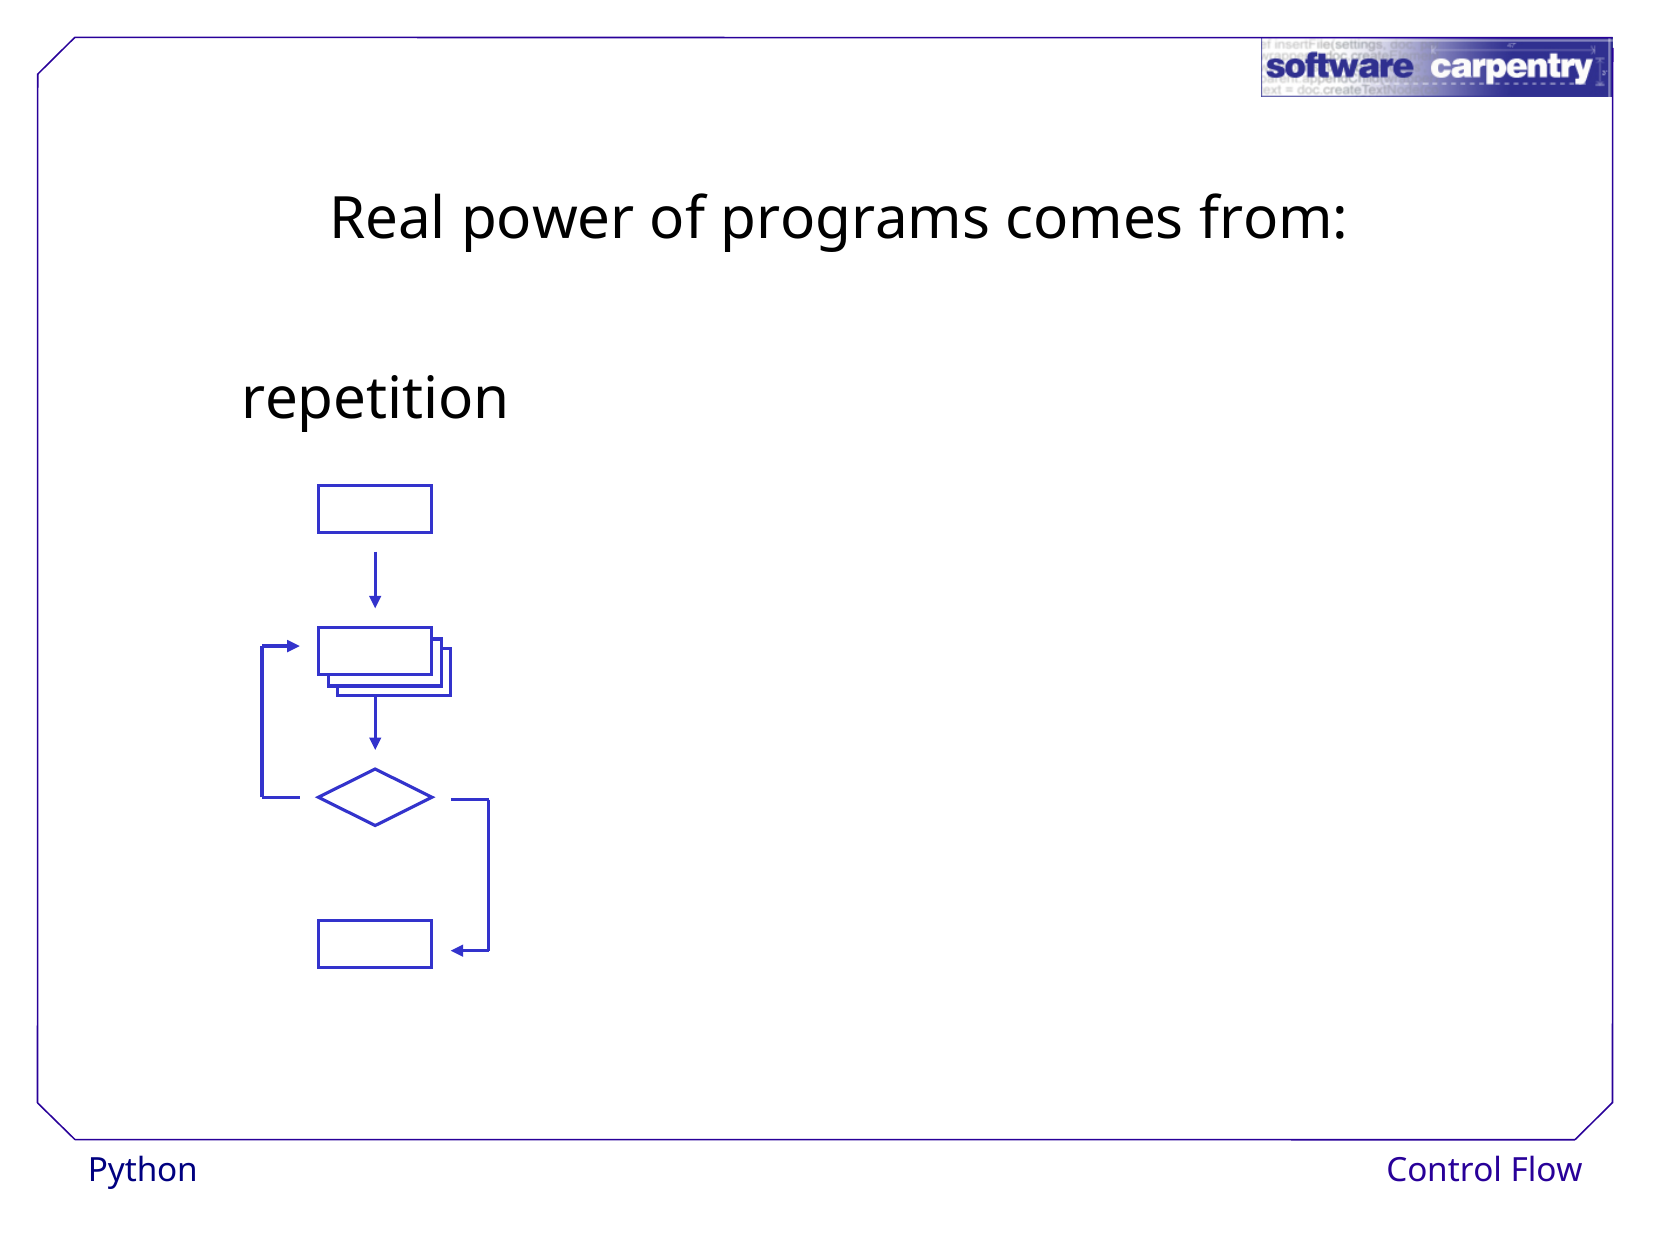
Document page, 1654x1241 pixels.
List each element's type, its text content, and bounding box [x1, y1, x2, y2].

text_box Real power of programs comes from: [151, 138, 1527, 259]
picture [1261, 39, 1613, 97]
text_box [318, 627, 451, 696]
text_box repetition [151, 317, 600, 439]
